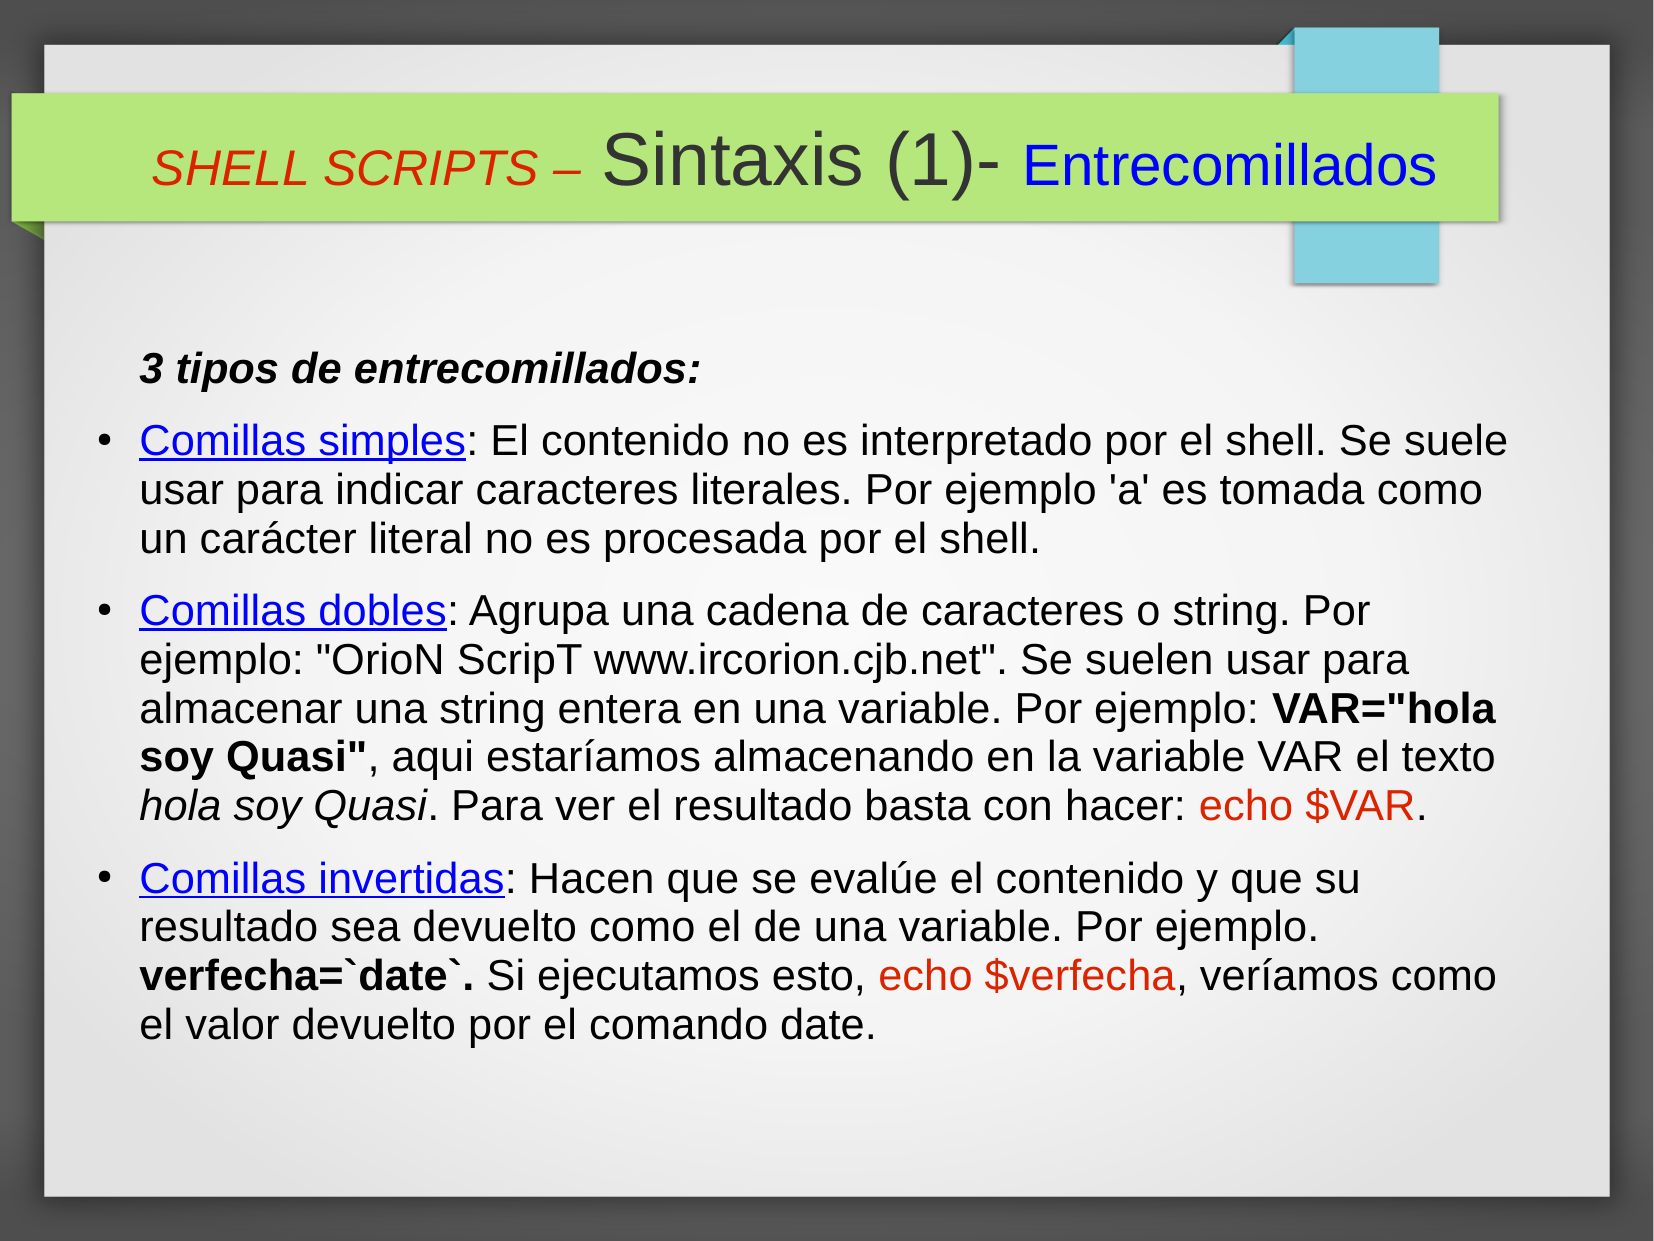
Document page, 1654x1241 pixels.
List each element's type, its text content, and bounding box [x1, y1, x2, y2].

list 3 tipos de entrecomillados: Comillas simples: El contenido no es interpretado por el shell. Se suele usar para indicar caracteres literales. Por ejemplo 'a' es tomada como un carácter literal no es procesada por el shell. Comillas dobles: Agrupa una cadena de caracteres o string. Por ejemplo: "OrioN ScripT www.ircorion.cjb.net". Se suelen usar para almacenar una string entera en una variable. Por ejemplo: VAR="hola soy Quasi", aqui estaríamos almacenando en la variable VAR el texto hola soy Quasi. Para ver el resultado basta con hacer: echo $VAR. Comillas invertidas: Hacen que se evalúe el contenido y que su resultado sea devuelto como el de una variable. Por ejemplo. verfecha=`date`. Si ejecutamos esto, echo $verfecha, veríamos como el valor devuelto por el comando date. [82, 343, 1538, 1063]
title SHELL SCRIPTS – Sintaxis (1)- Entrecomillados [23, 106, 1583, 213]
picture [0, 0, 1654, 1241]
